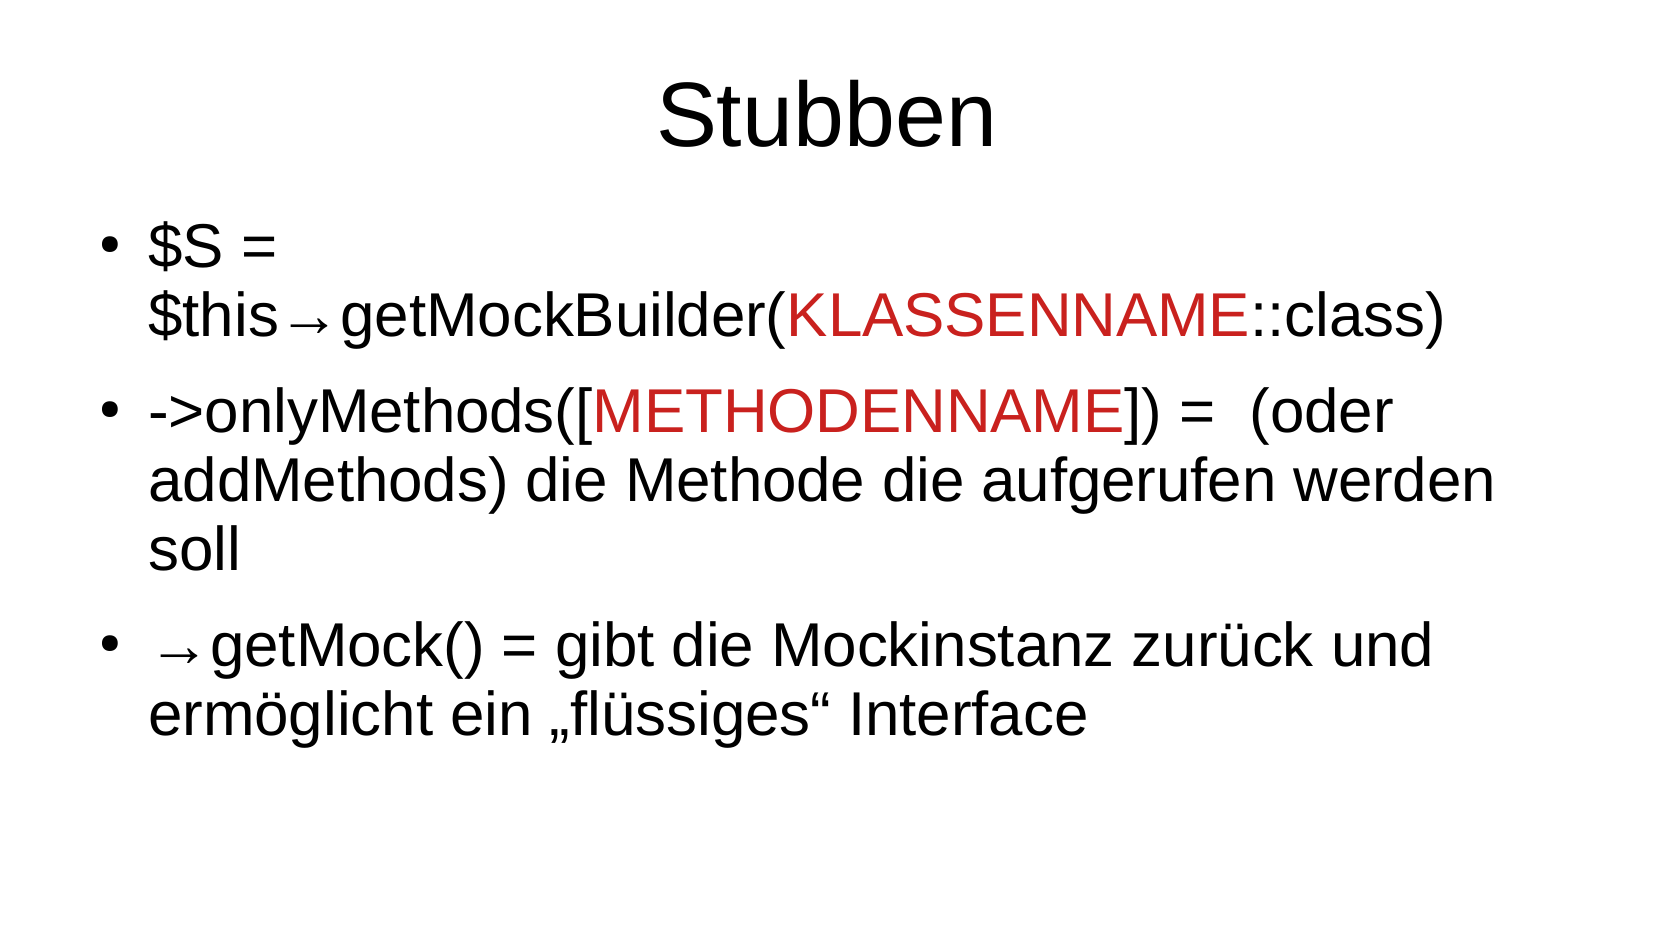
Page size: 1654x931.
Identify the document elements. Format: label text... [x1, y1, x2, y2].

title Stubben [82, 36, 1571, 193]
list $S = $this→getMockBuilder(KLASSENNAME::class) ->onlyMethods([METHODENNAME]) = (oder addMethods) die Methode die aufgerufen werden soll →getMock() = gibt die Mockinstanz zurück und ermöglicht ein „flüssiges“ Interface [82, 211, 1571, 751]
